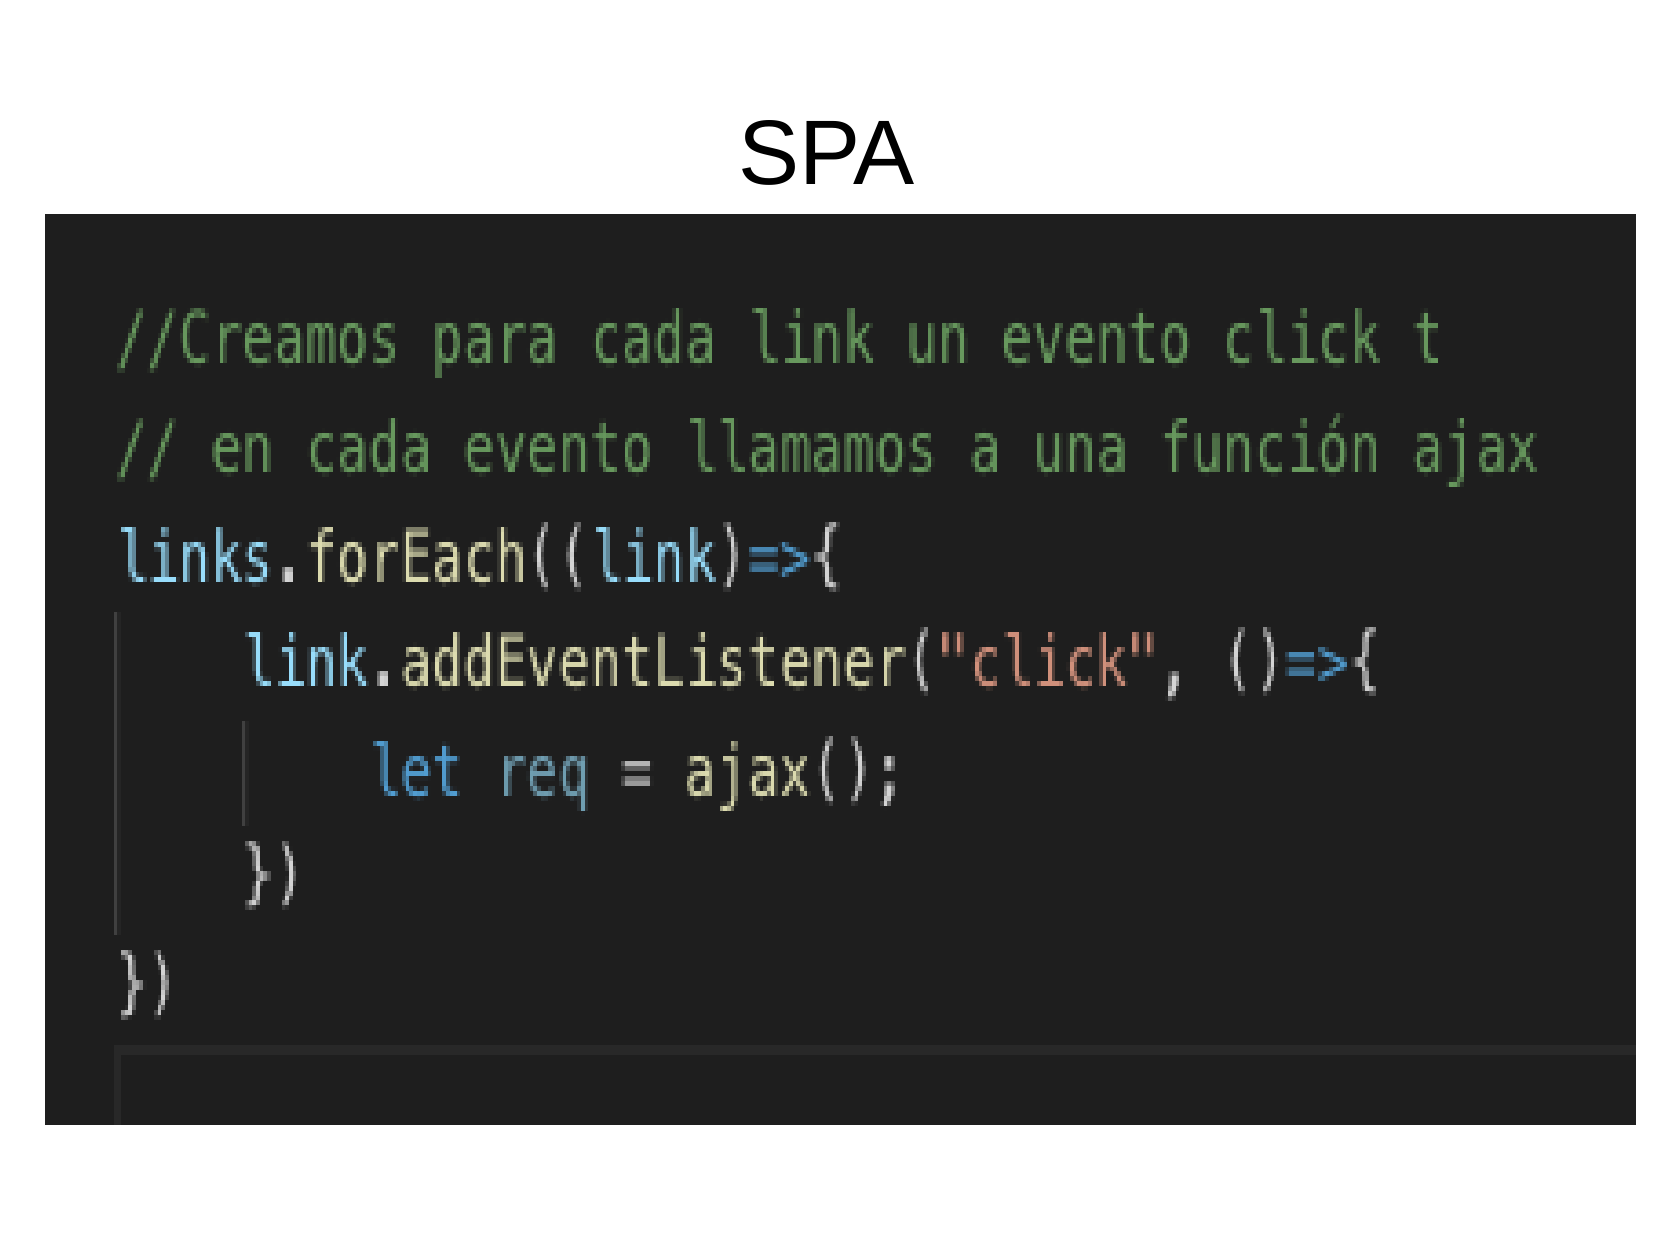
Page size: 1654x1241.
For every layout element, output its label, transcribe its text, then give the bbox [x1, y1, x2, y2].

picture [45, 214, 1636, 1126]
title SPA [82, 49, 1571, 214]
